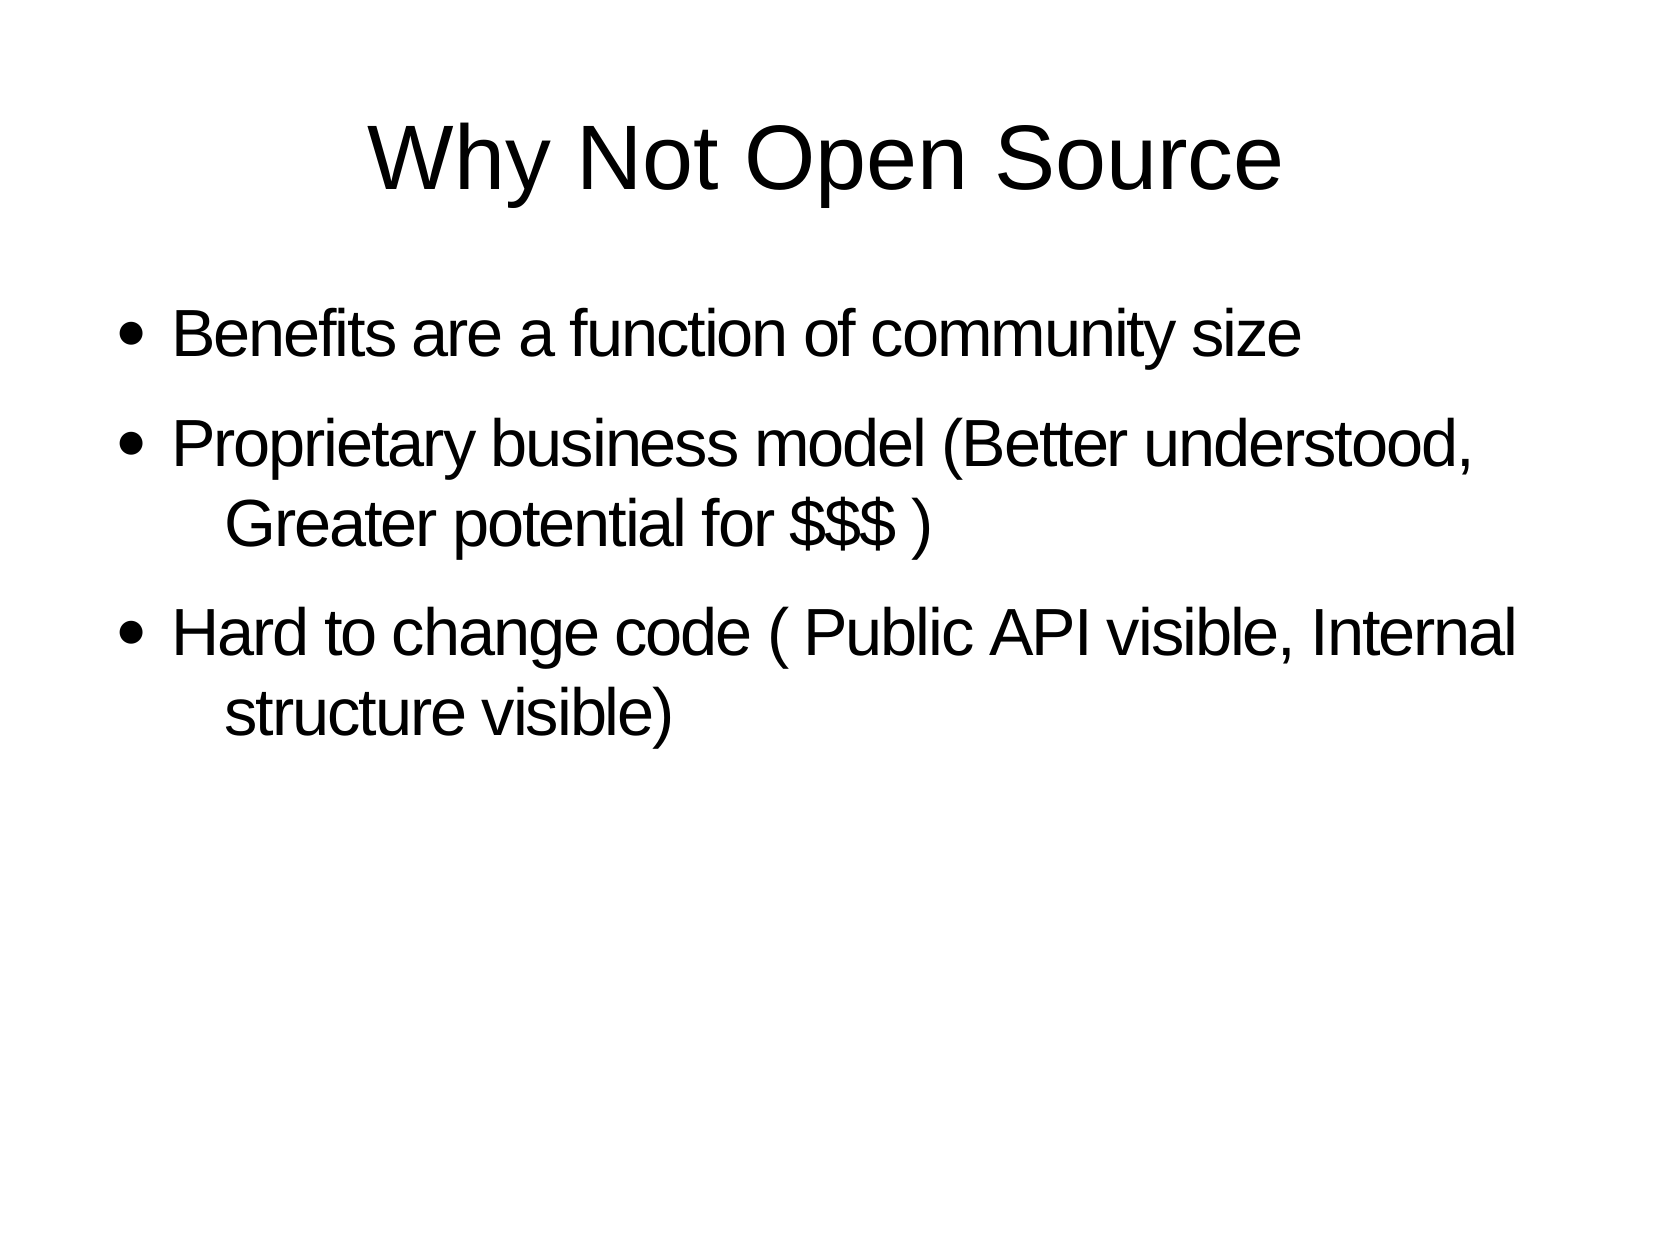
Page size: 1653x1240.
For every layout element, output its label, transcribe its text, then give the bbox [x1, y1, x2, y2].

text_box Why Not Open Source [82, 102, 1571, 204]
text_box Benefits are a function of community size Proprietary business model (Better understood, Greater potential for $$$ ) Hard to change code ( Public API visible, Internal structure visible) [82, 290, 1571, 1010]
